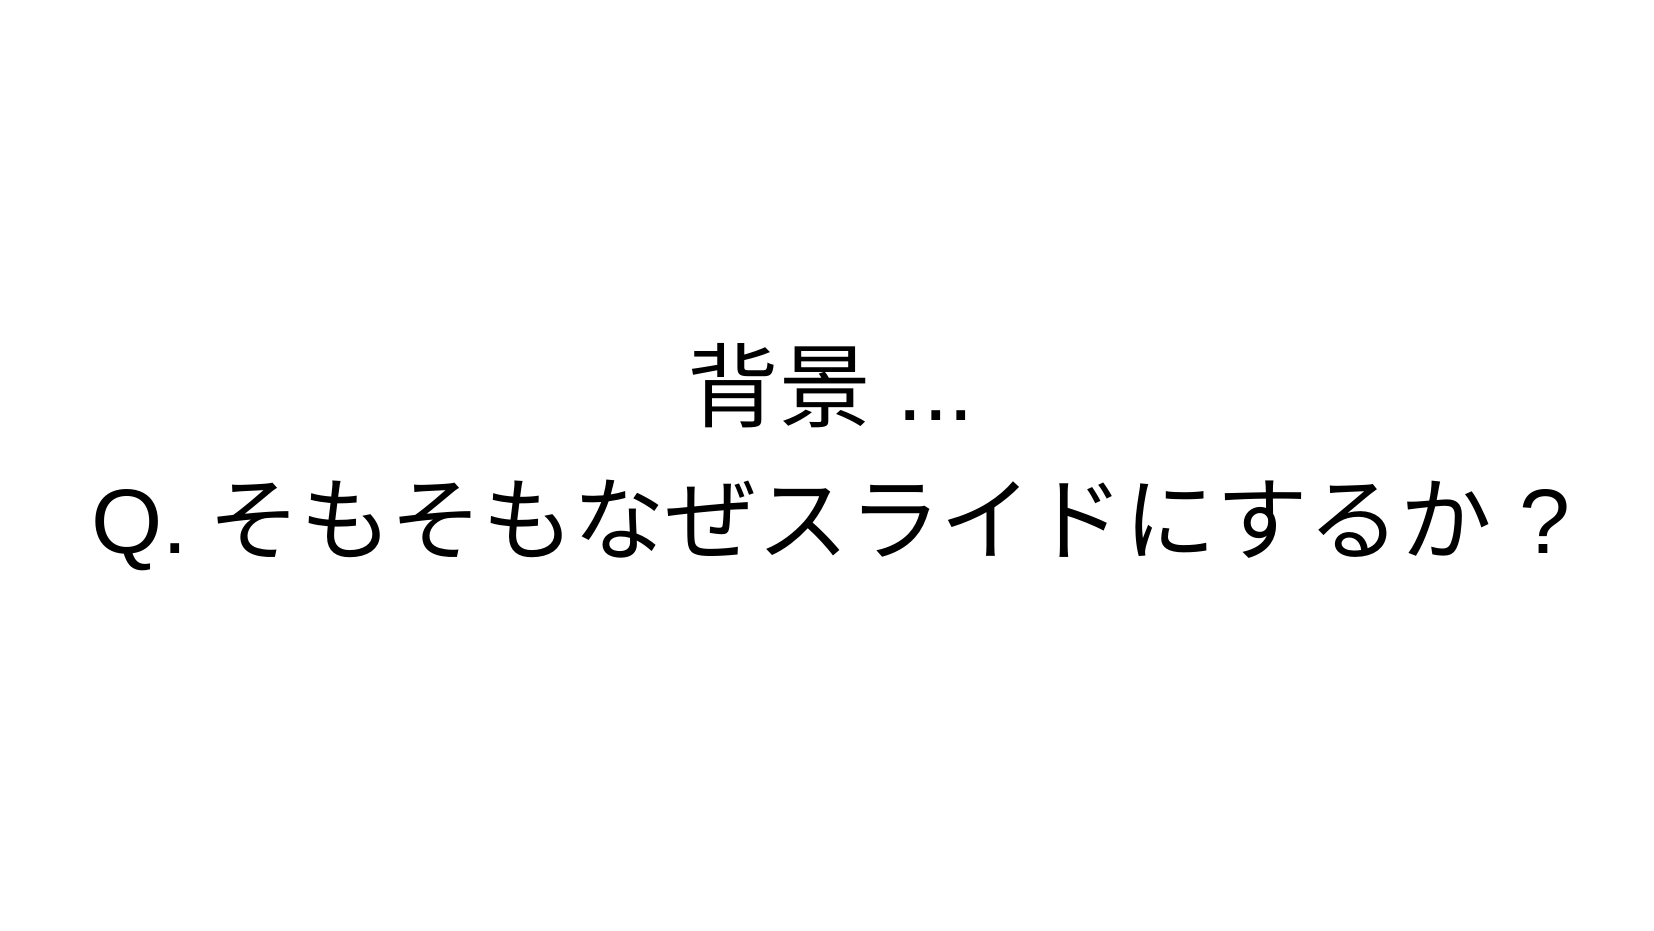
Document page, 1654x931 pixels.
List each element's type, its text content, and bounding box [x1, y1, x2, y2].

title 背景... Q.そもそもなぜスライドにするか? [86, 314, 1576, 581]
